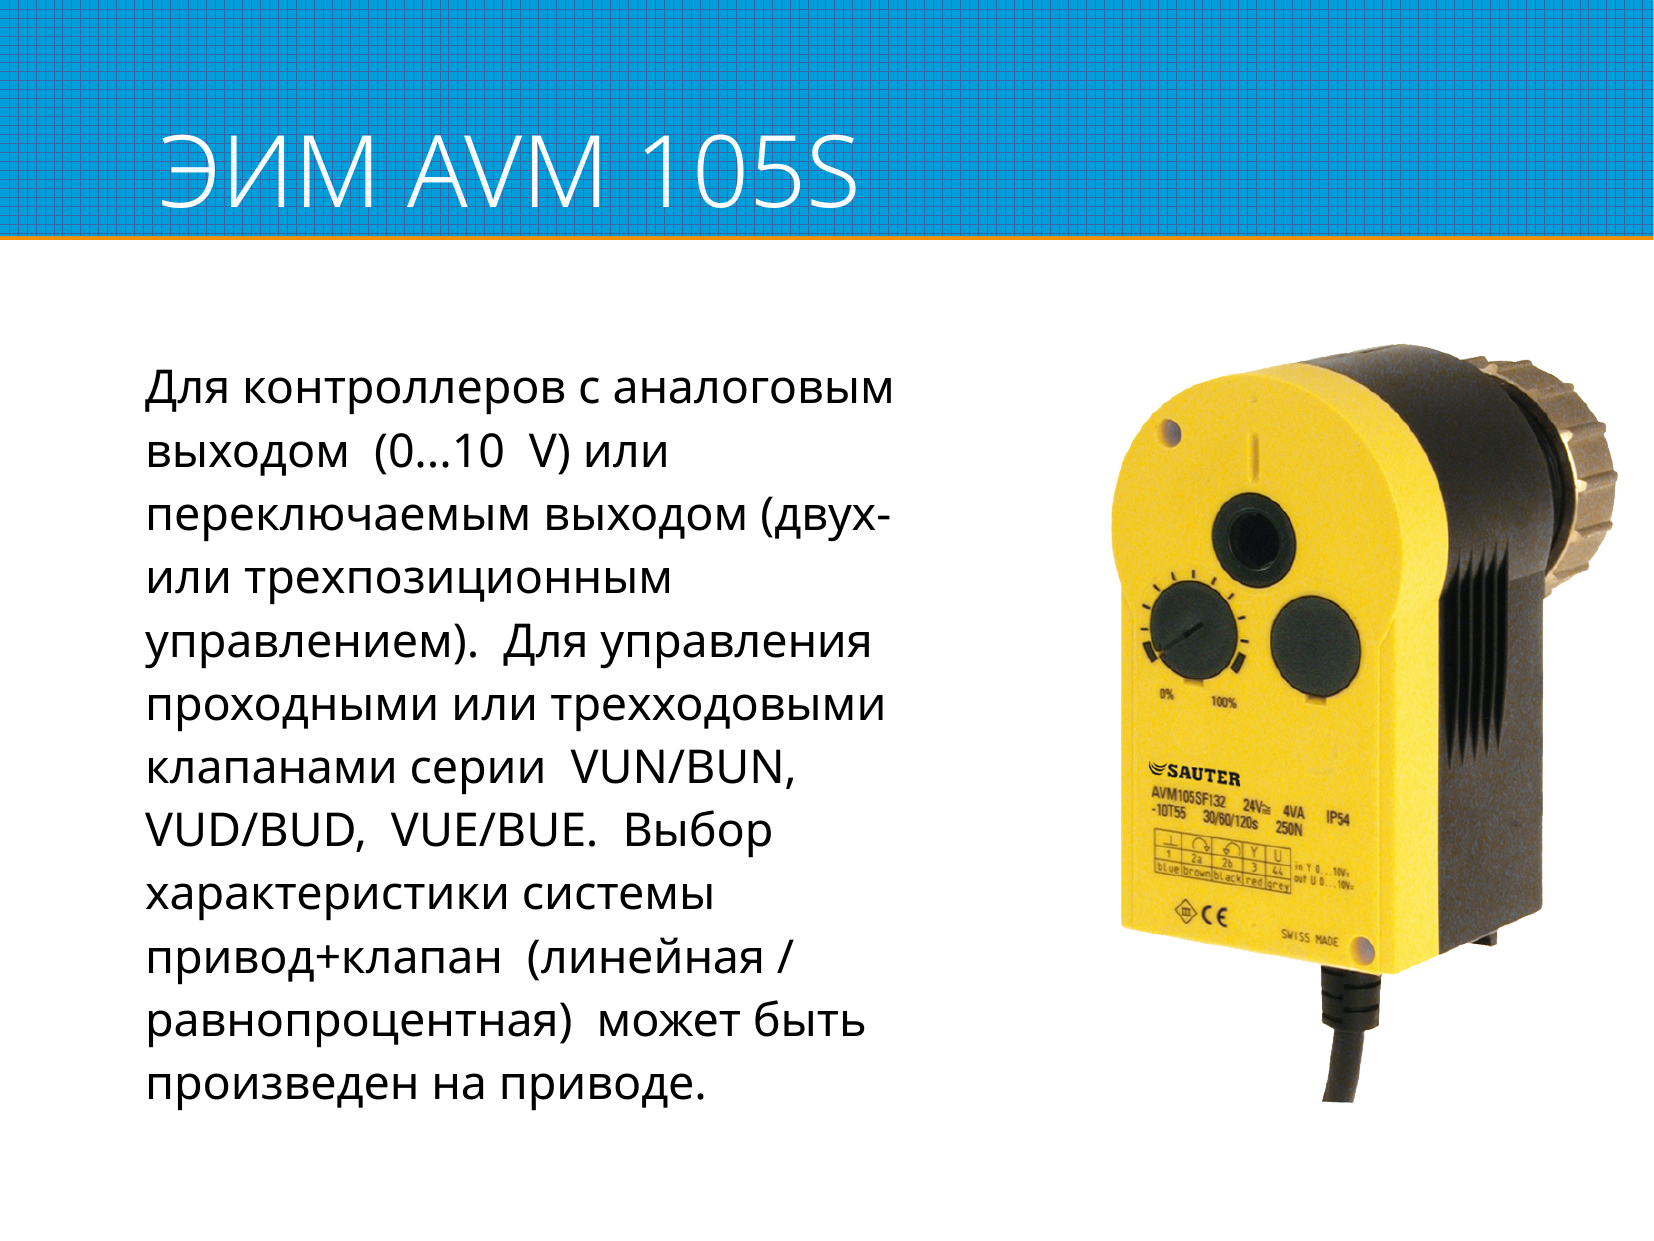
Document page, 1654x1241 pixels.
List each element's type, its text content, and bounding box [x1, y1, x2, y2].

list Для контроллеров с аналоговым выходом (0...10 V) или переключаемым выходом (двух- или трехпозиционным управлением). Для управления проходными или трехходовыми клапанами серии VUN/BUN, VUD/BUD, VUE/BUE. Выбор характеристики системы привод+клапан (линейная / равнопроцентная) может быть произведен на приводе. [88, 354, 975, 1123]
title ЭИМ AVM 105S [88, 19, 1565, 237]
picture [1092, 324, 1637, 1123]
